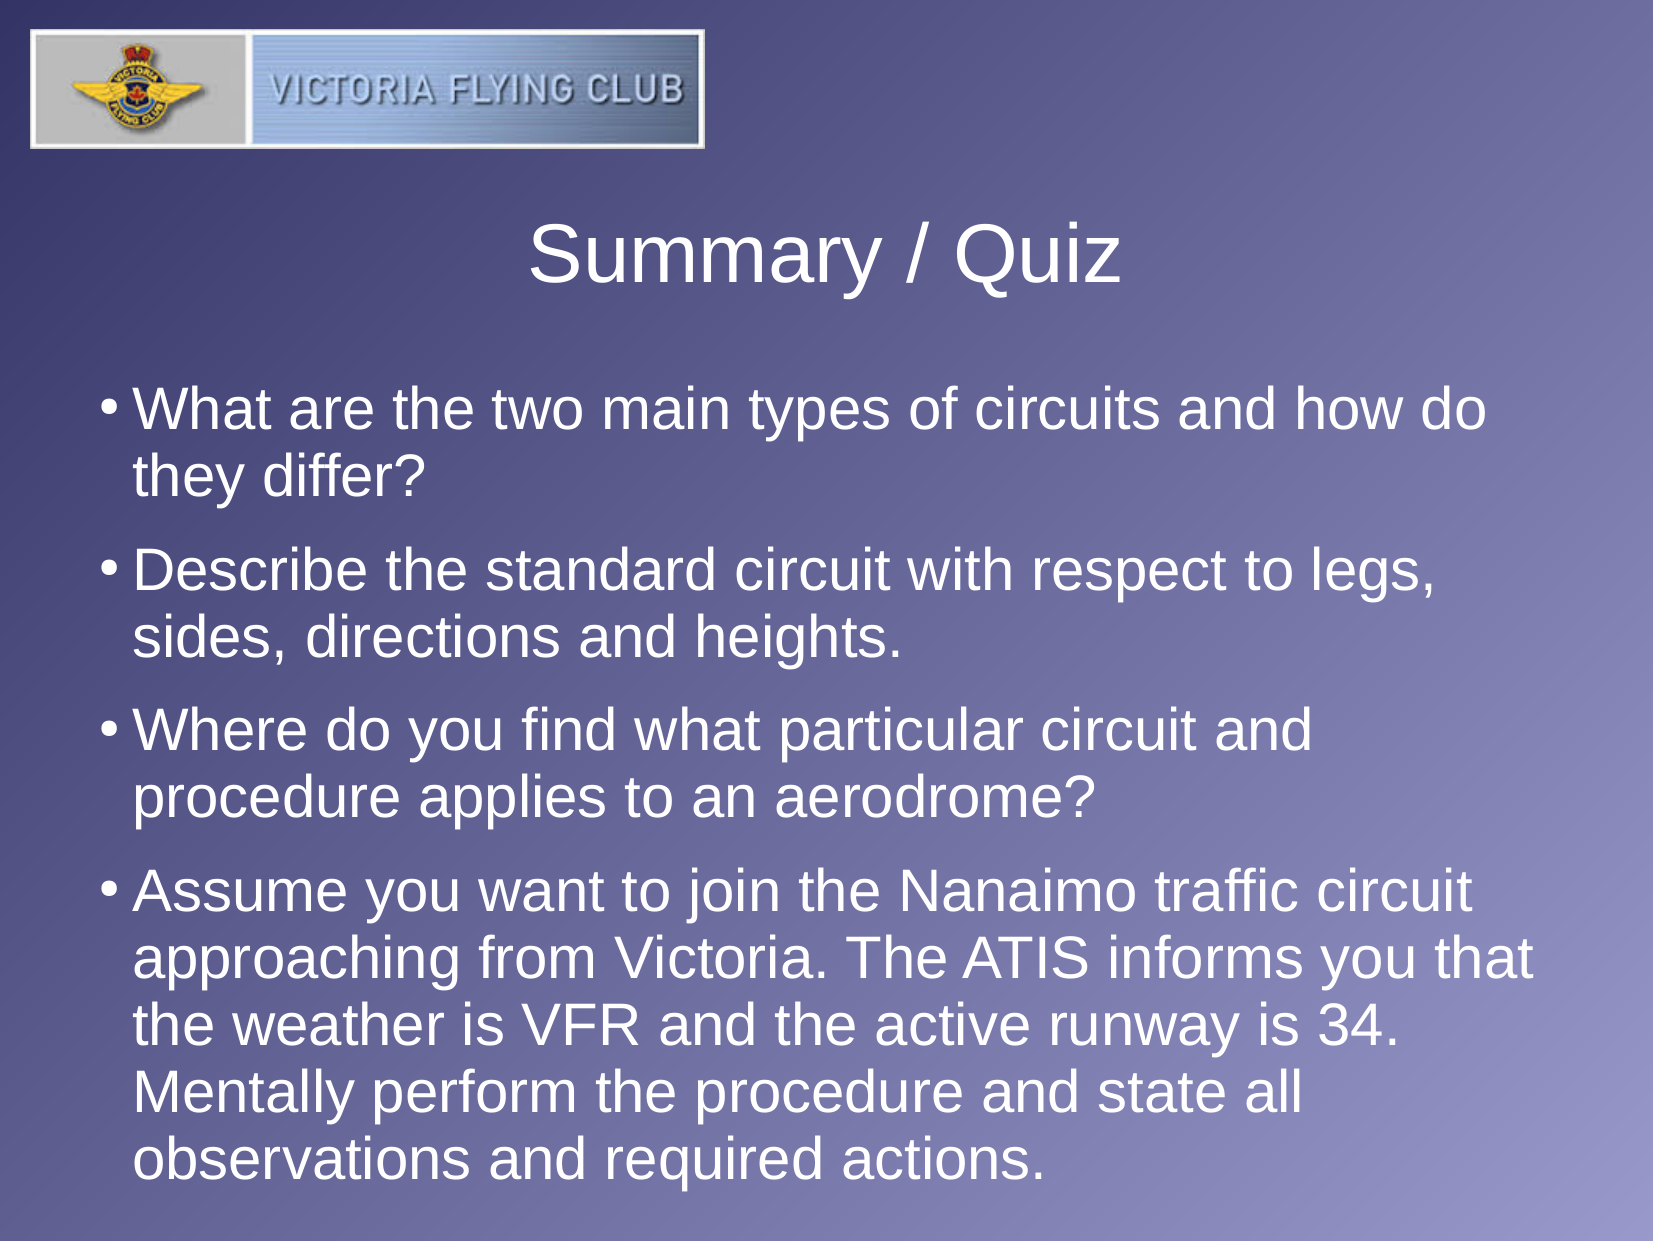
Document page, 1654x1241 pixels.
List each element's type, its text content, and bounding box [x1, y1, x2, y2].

list What are the two main types of circuits and how do they differ? Describe the standard circuit with respect to legs, sides, directions and heights. Where do you find what particular circuit and procedure applies to an aerodrome? Assume you want to join the Nanaimo traffic circuit approaching from Victoria. The ATIS informs you that the weather is VFR and the active runway is 34. Mentally perform the procedure and state all observations and required actions. [82, 375, 1571, 1201]
title Summary / Quiz [82, 150, 1571, 358]
picture [30, 29, 705, 149]
